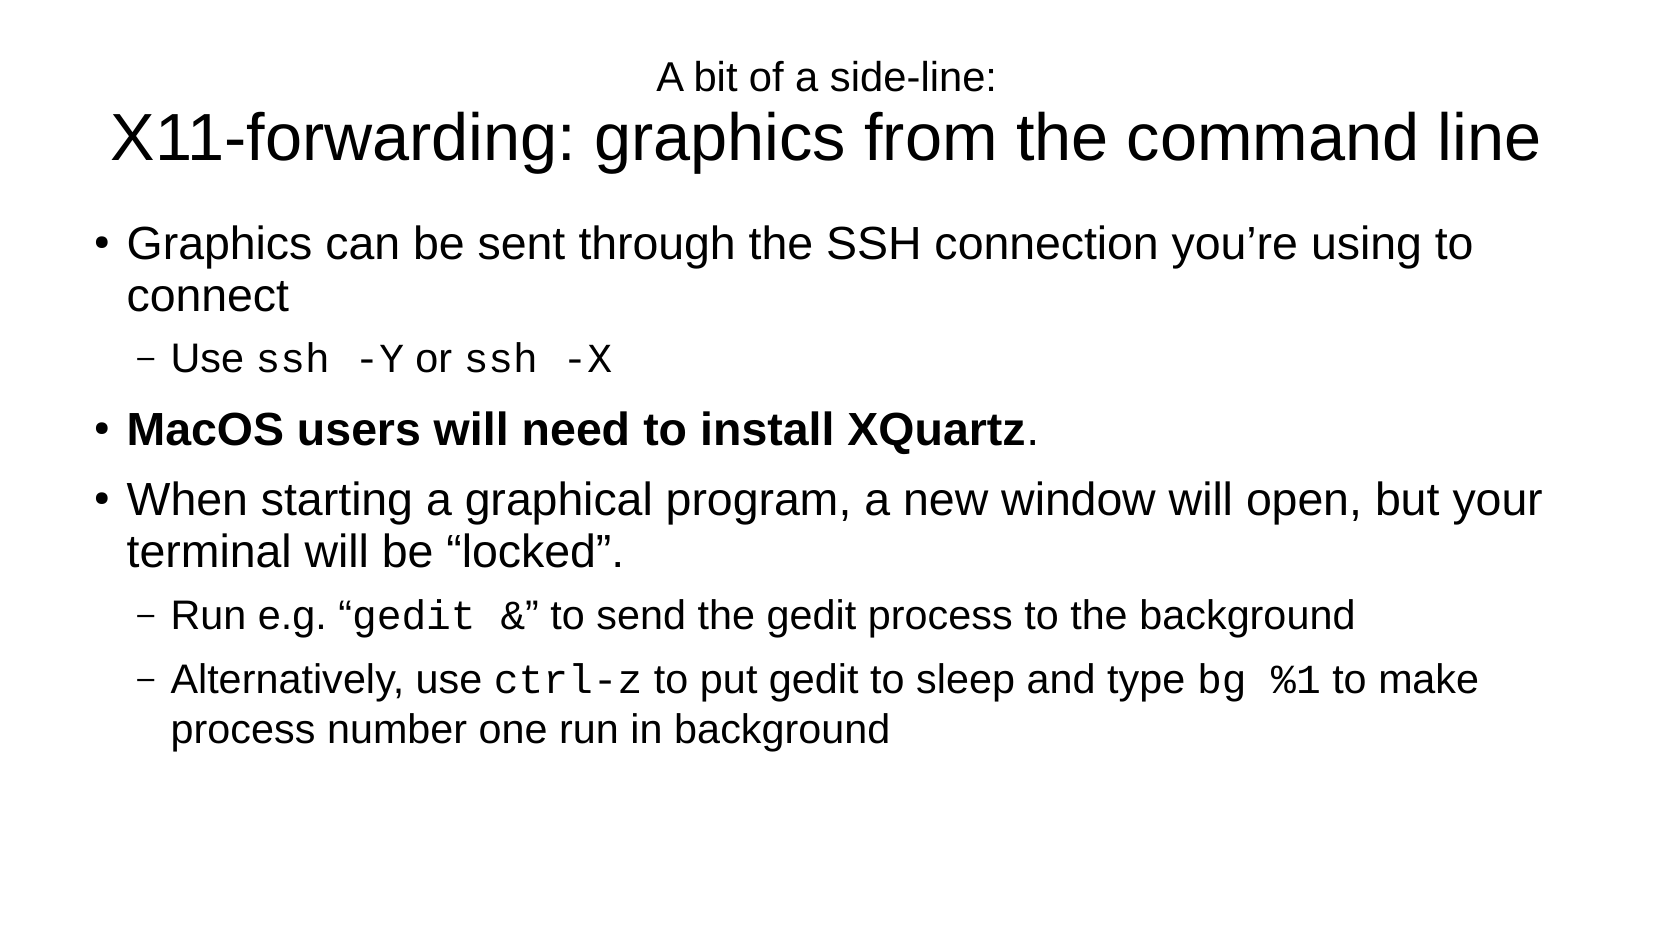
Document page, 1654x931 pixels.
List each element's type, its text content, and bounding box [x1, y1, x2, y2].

list Graphics can be sent through the SSH connection you’re using to connect Use ssh -Y or ssh -X MacOS users will need to install XQuartz. When starting a graphical program, a new window will open, but your terminal will be “locked”. Run e.g. “gedit &” to send the gedit process to the background Alternatively, use ctrl-z to put gedit to sleep and type bg %1 to make process number one run in background [82, 217, 1571, 758]
title A bit of a side-line: X11-forwarding: graphics from the command line [82, 36, 1571, 193]
